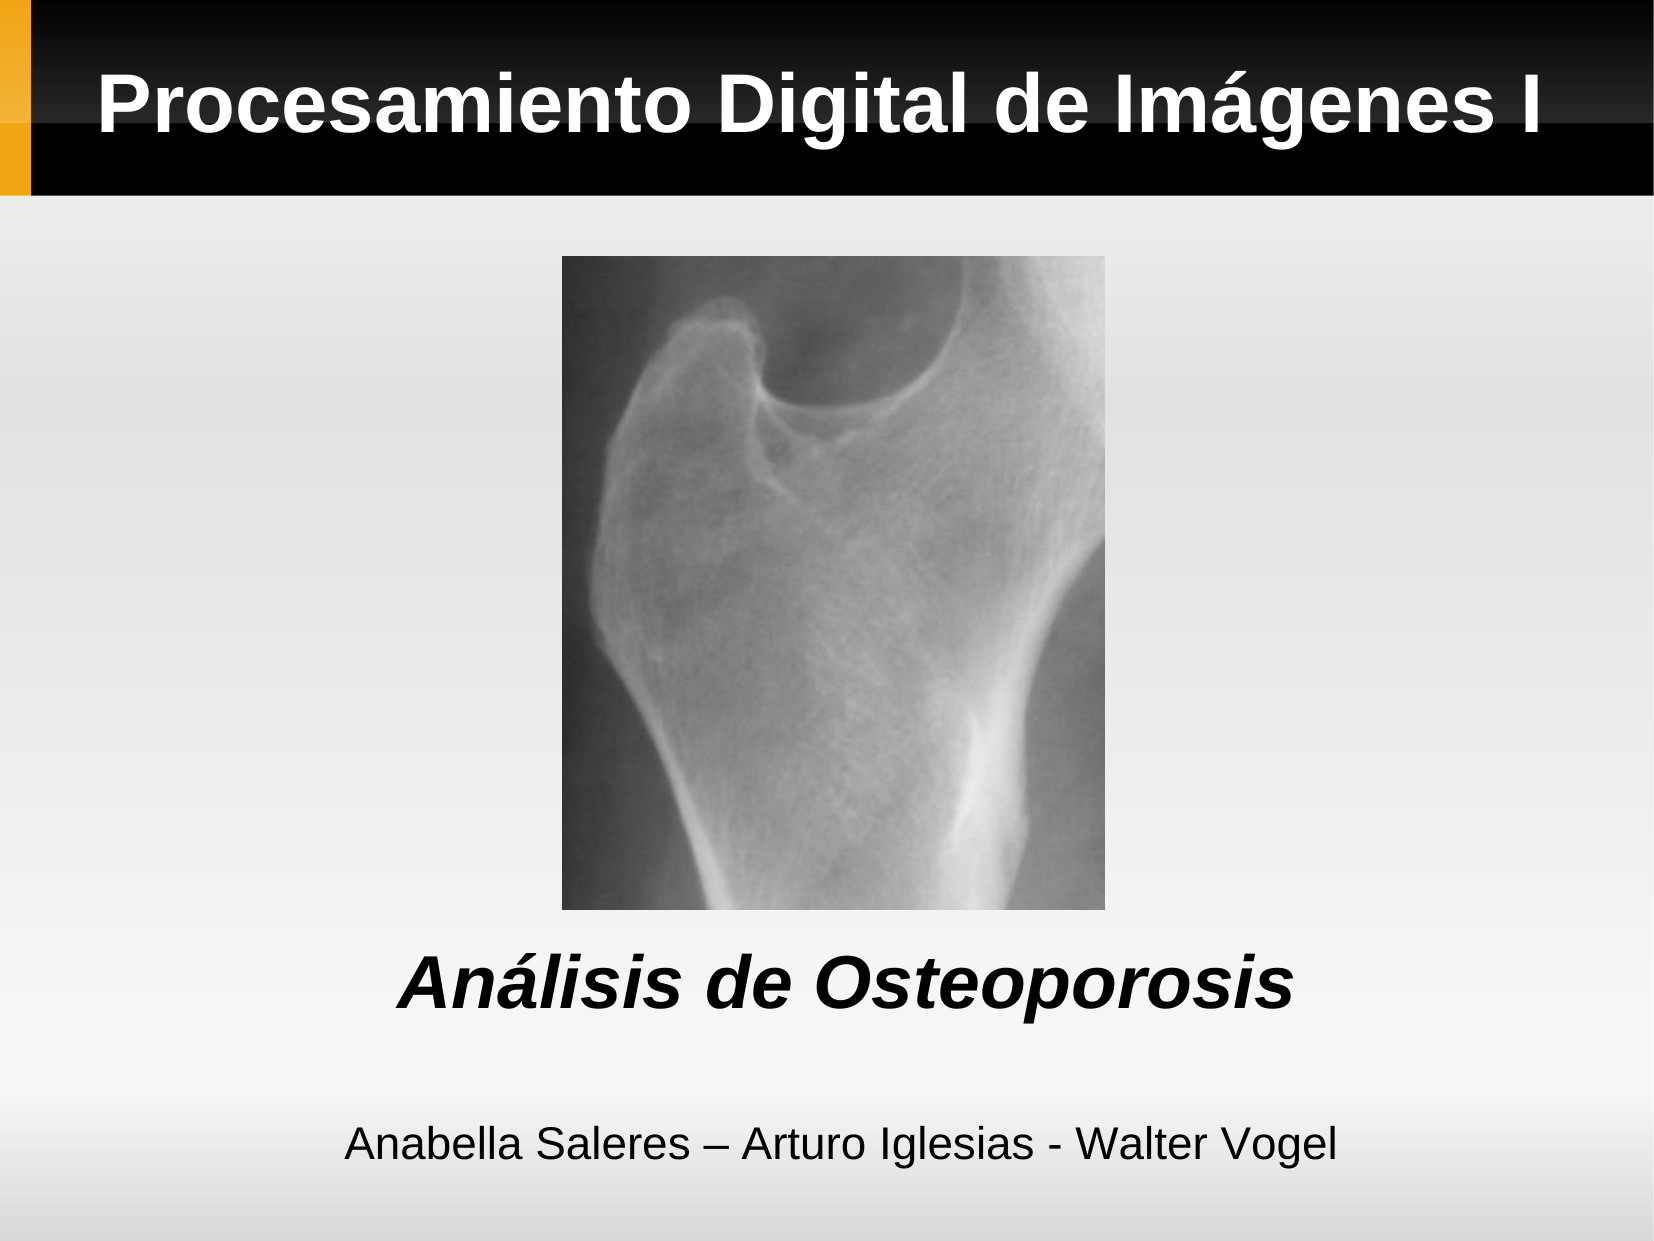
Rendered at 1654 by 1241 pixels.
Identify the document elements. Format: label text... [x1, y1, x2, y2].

text_box Análisis de Osteoporosis [242, 933, 1453, 1032]
picture [0, 0, 1654, 1241]
title Procesamiento Digital de Imágenes I [76, 0, 1565, 208]
text_box Anabella Saleres – Arturo Iglesias - Walter Vogel [59, 1110, 1625, 1177]
